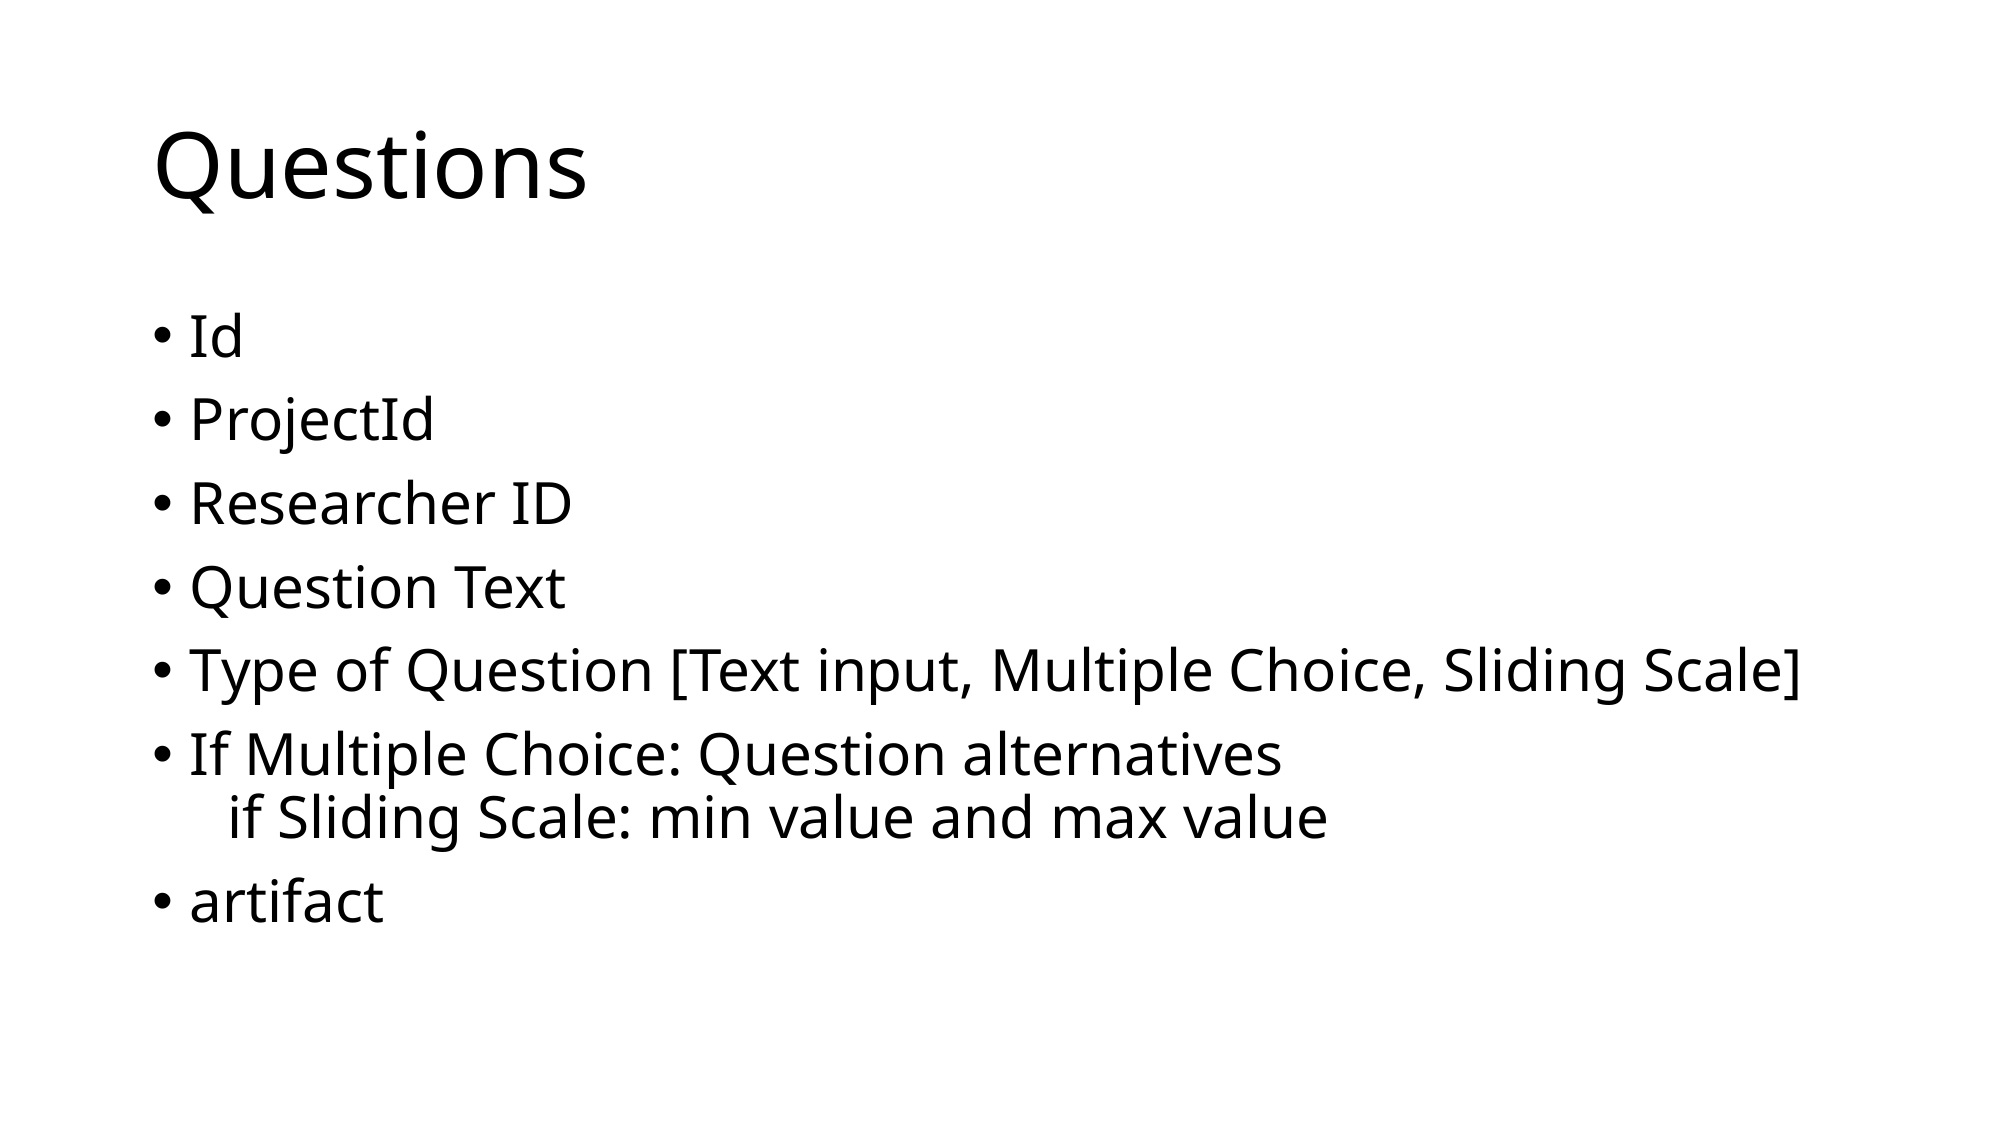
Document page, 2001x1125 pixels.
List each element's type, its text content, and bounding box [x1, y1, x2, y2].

title Questions [137, 59, 1863, 278]
list Id ProjectId Researcher ID Question Text Type of Question [Text input, Multiple Choice, Sliding Scale] If Multiple Choice: Question alternatives if Sliding Scale: min value and max value artifact [137, 299, 1863, 1014]
